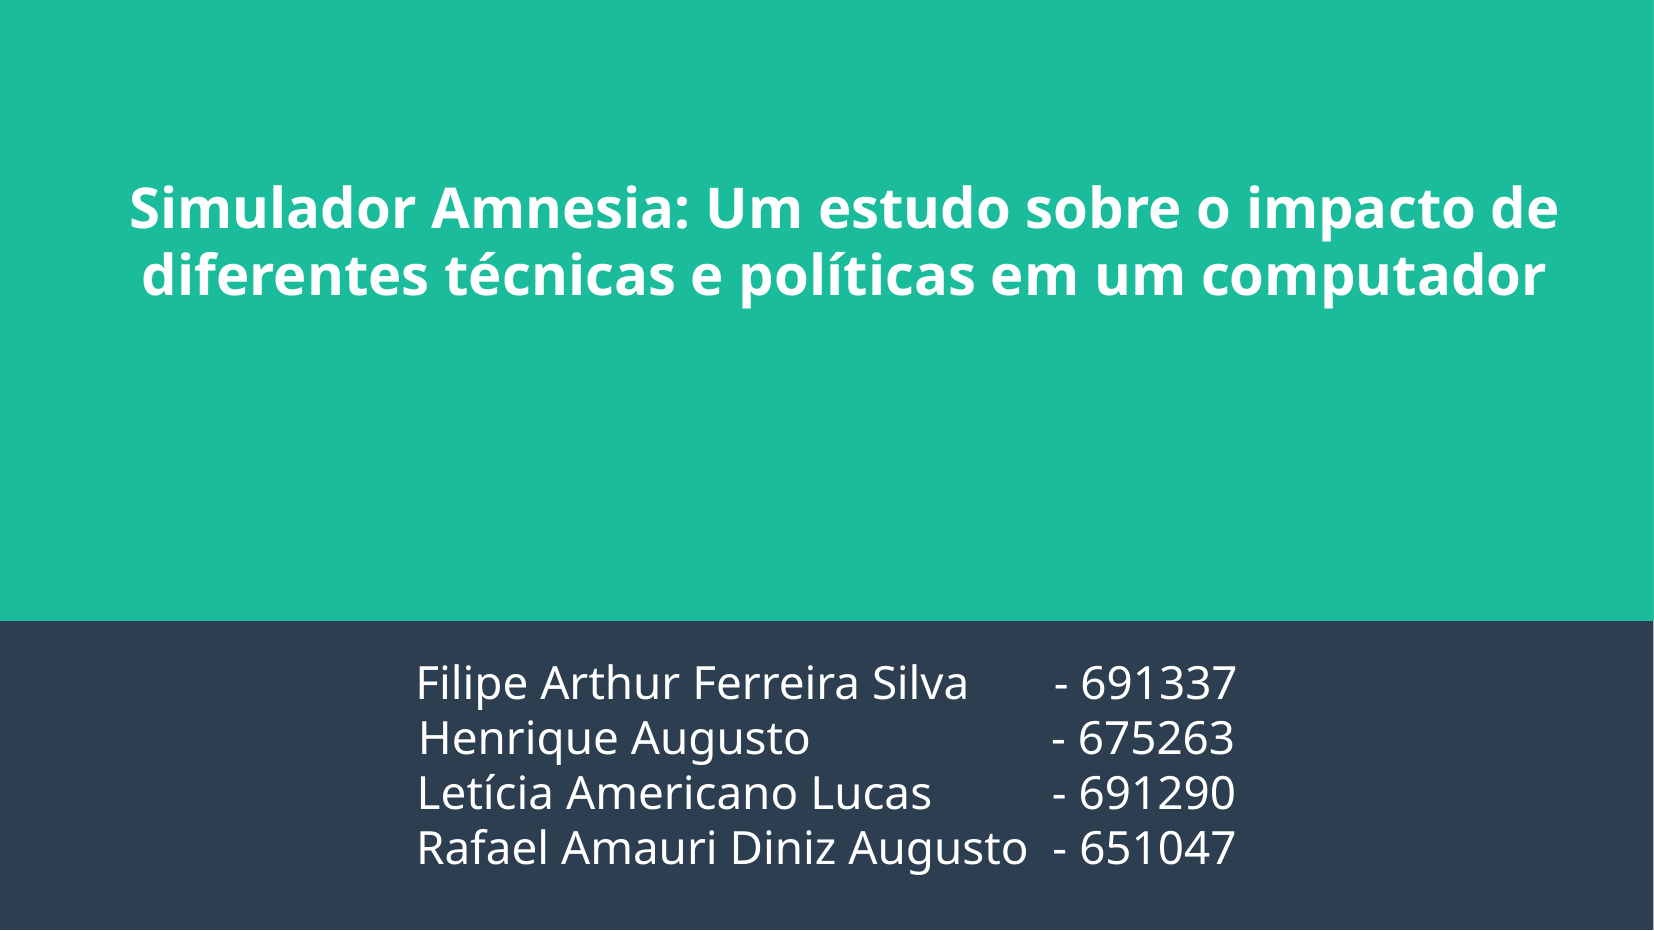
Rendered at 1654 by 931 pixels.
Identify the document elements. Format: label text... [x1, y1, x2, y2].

title Simulador Amnesia: Um estudo sobre o impacto de diferentes técnicas e políticas em um computador [77, 66, 1613, 413]
subtitle Filipe Arthur Ferreira Silva - 691337 Henrique Augusto - 675263 Letícia Americano Lucas - 691290 Rafael Amauri Diniz Augusto - 651047 [59, 638, 1595, 889]
